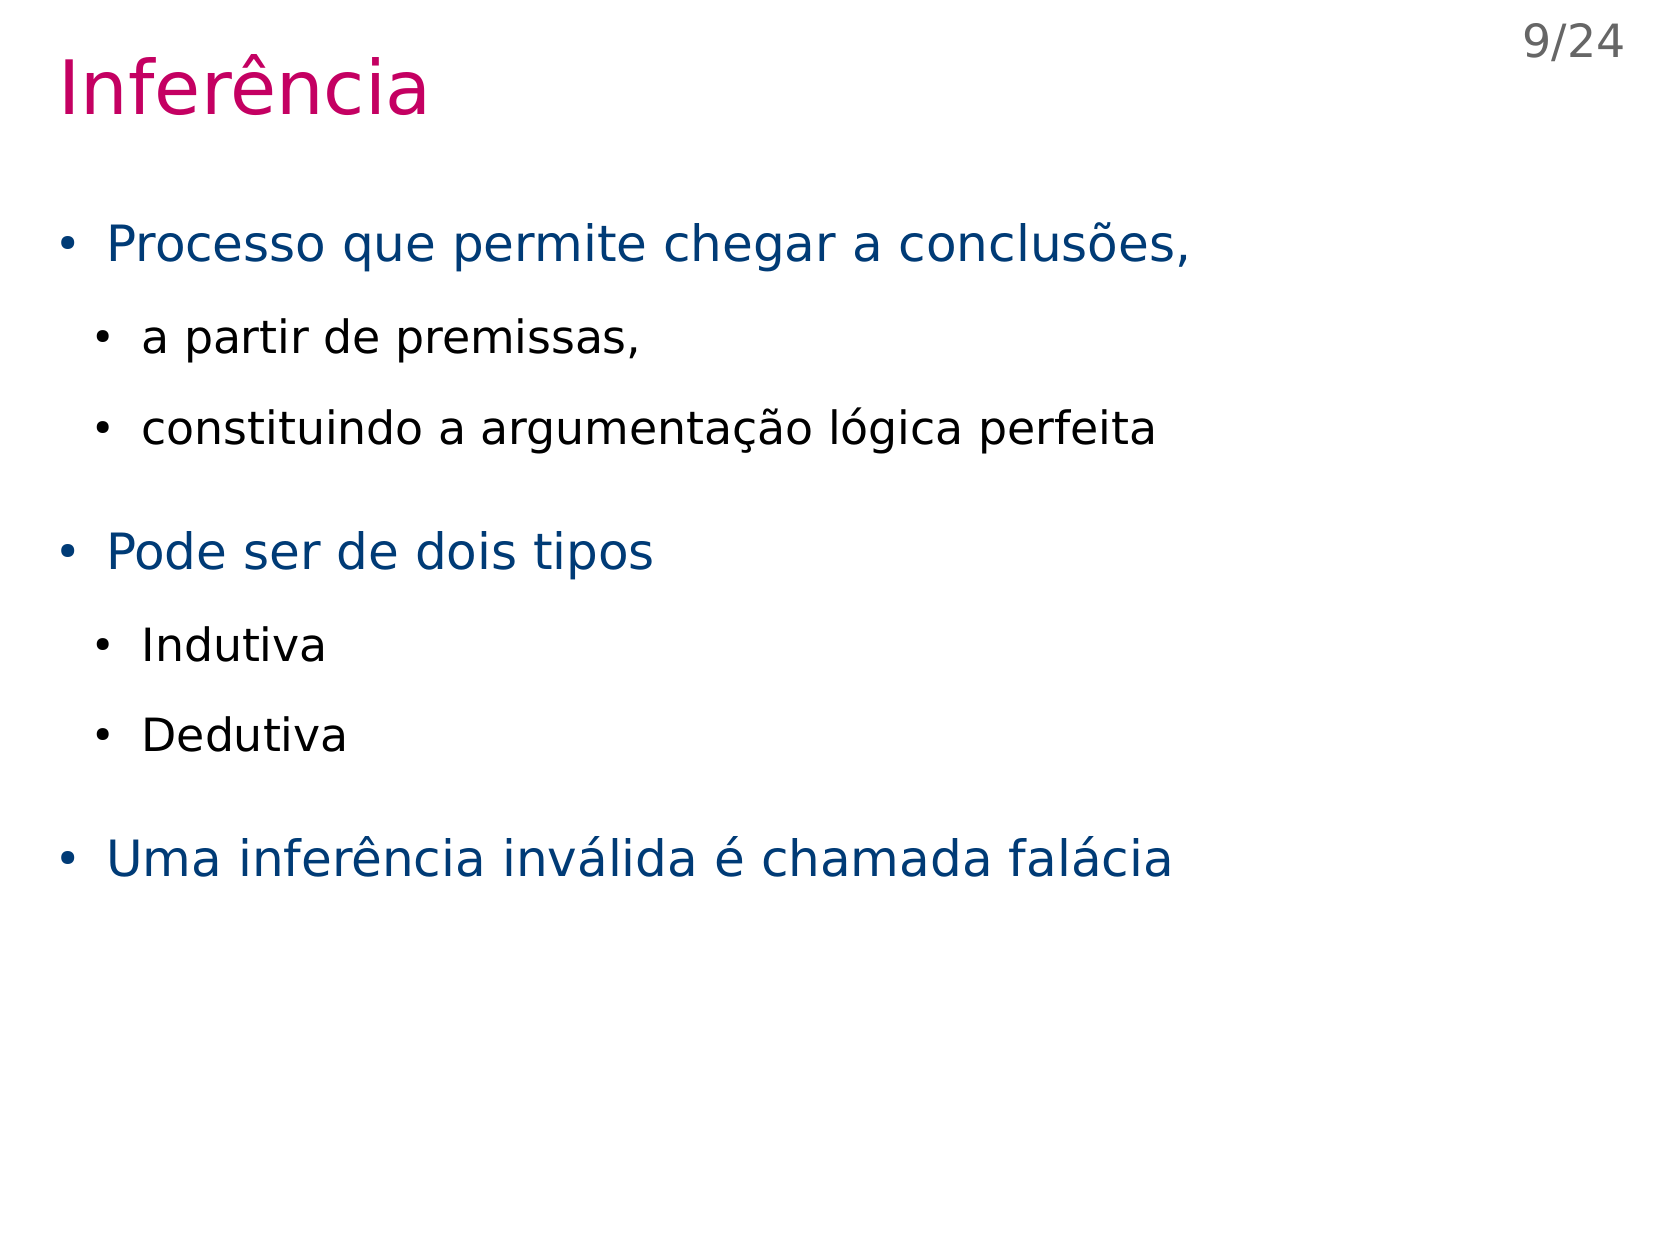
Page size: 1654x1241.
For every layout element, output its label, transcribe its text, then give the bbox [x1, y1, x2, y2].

title Inferência [59, 29, 1625, 148]
list Processo que permite chegar a conclusões, a partir de premissas, constituindo a argumentação lógica perfeita Pode ser de dois tipos Indutiva Dedutiva Uma inferência inválida é chamada falácia [59, 206, 1625, 1211]
